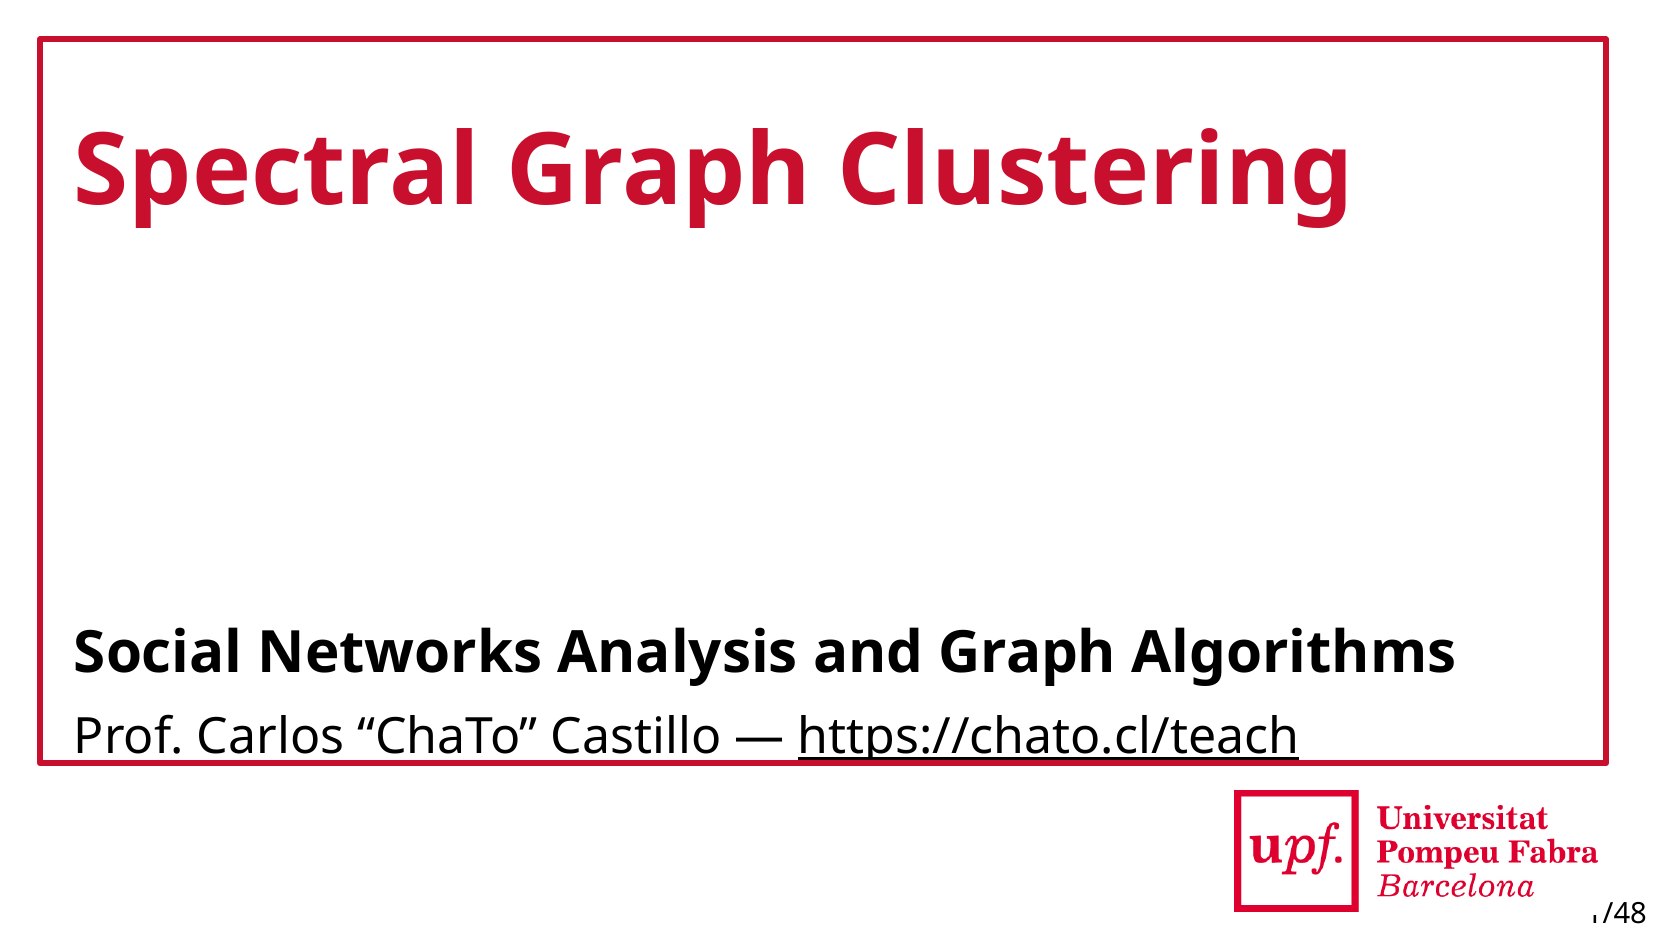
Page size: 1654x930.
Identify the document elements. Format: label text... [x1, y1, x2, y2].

picture [1229, 784, 1603, 915]
text_box Spectral Graph Clustering Social Networks Analysis and Graph Algorithms Prof. Carlos “ChaTo” Castillo — https://chato.cl/teach [73, 77, 1562, 730]
chart [770, 589, 889, 649]
